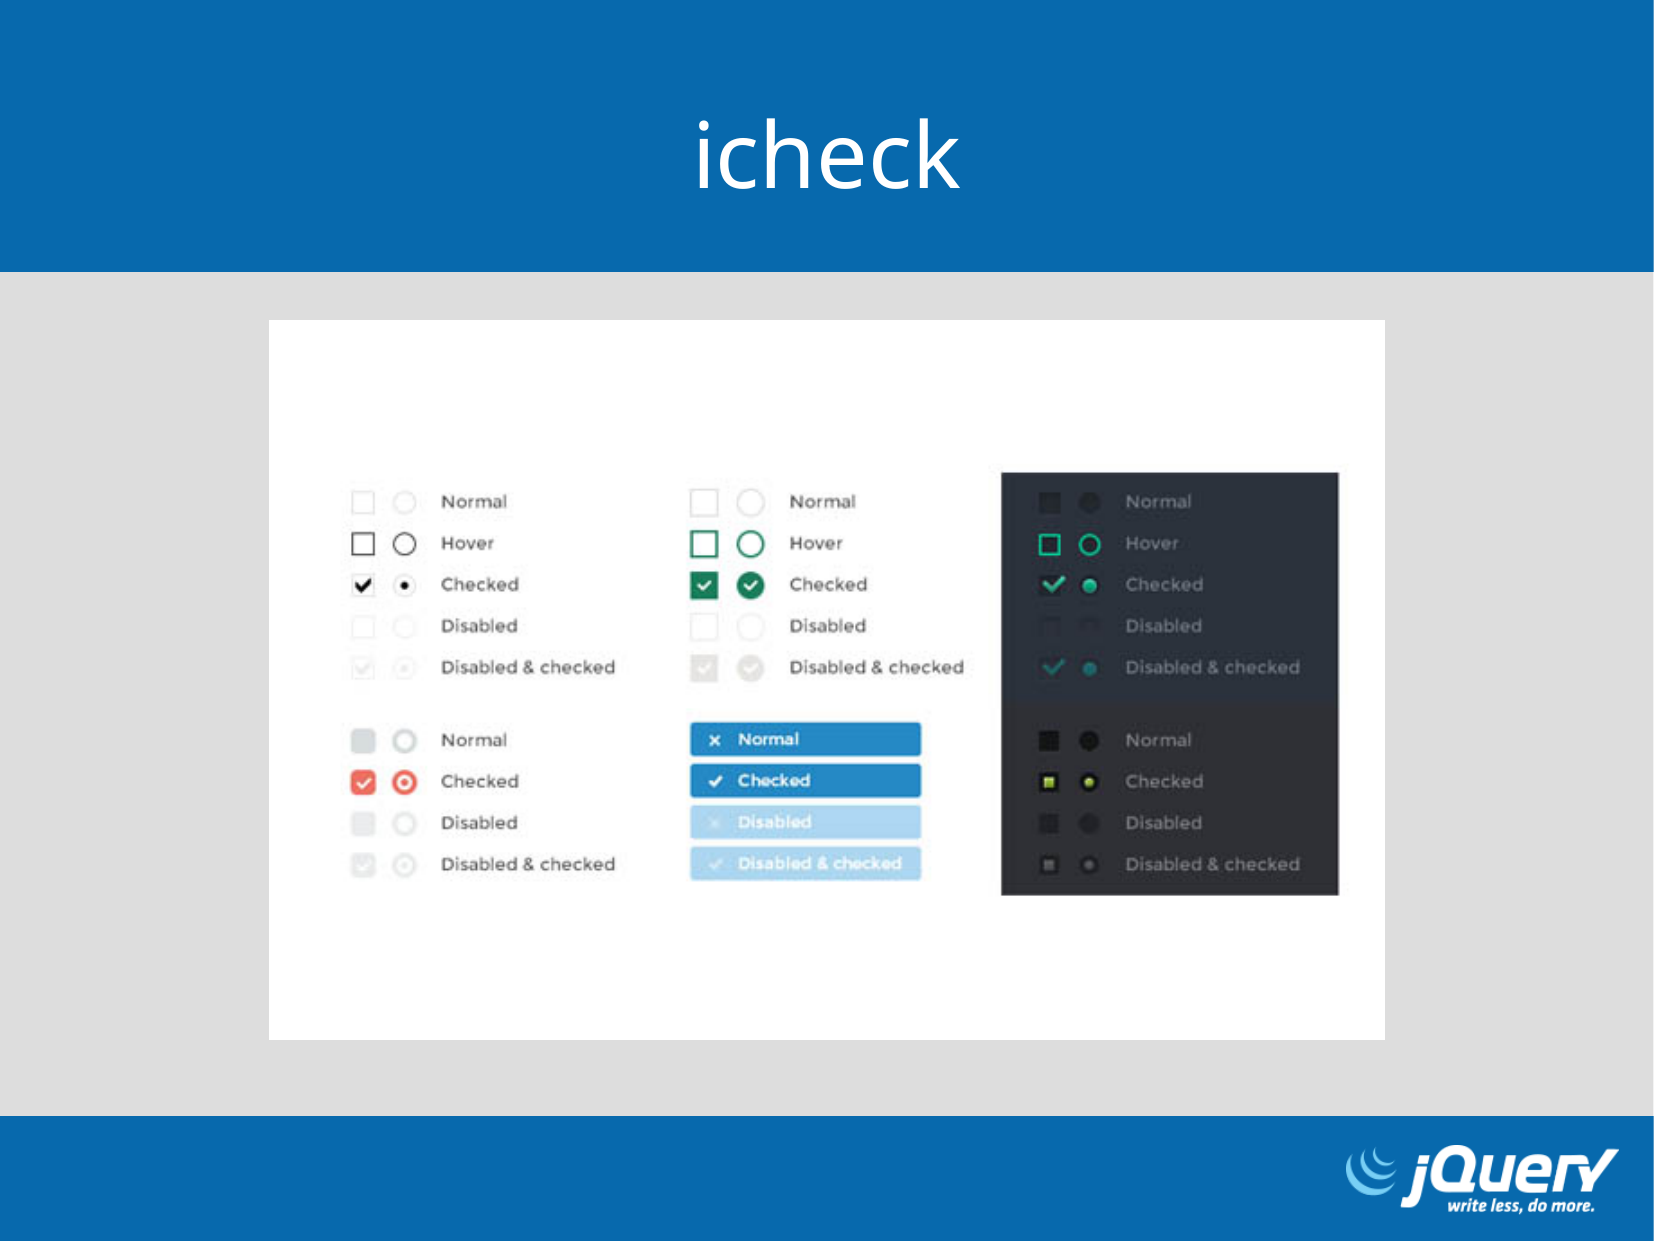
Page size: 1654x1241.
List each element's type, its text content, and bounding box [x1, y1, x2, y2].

picture [0, 0, 1654, 272]
title icheck [82, 49, 1571, 257]
picture [0, 1116, 1654, 1241]
picture [269, 320, 1385, 1040]
